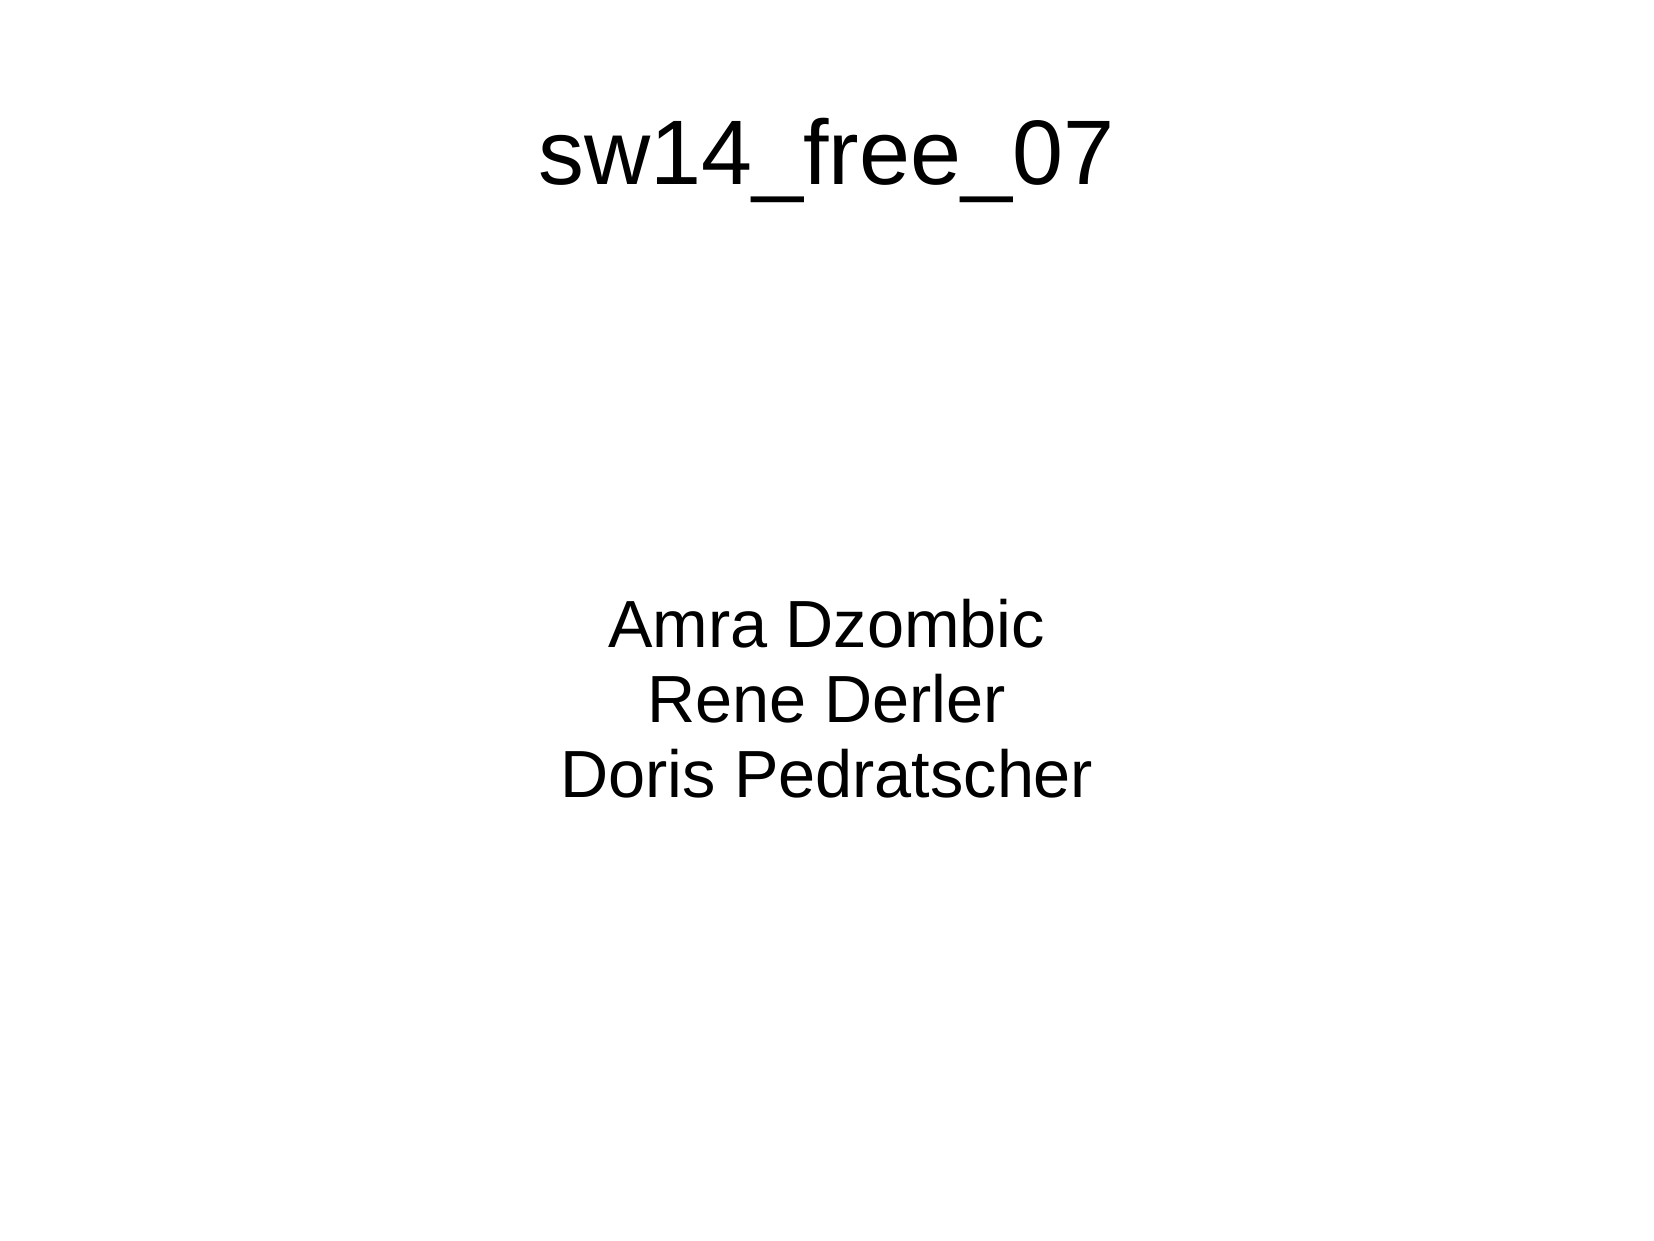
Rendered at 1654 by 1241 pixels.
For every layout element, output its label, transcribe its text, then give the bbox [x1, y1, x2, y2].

title sw14_free_07 [82, 49, 1571, 257]
subtitle Amra Dzombic Rene Derler Doris Pedratscher [82, 290, 1571, 1109]
